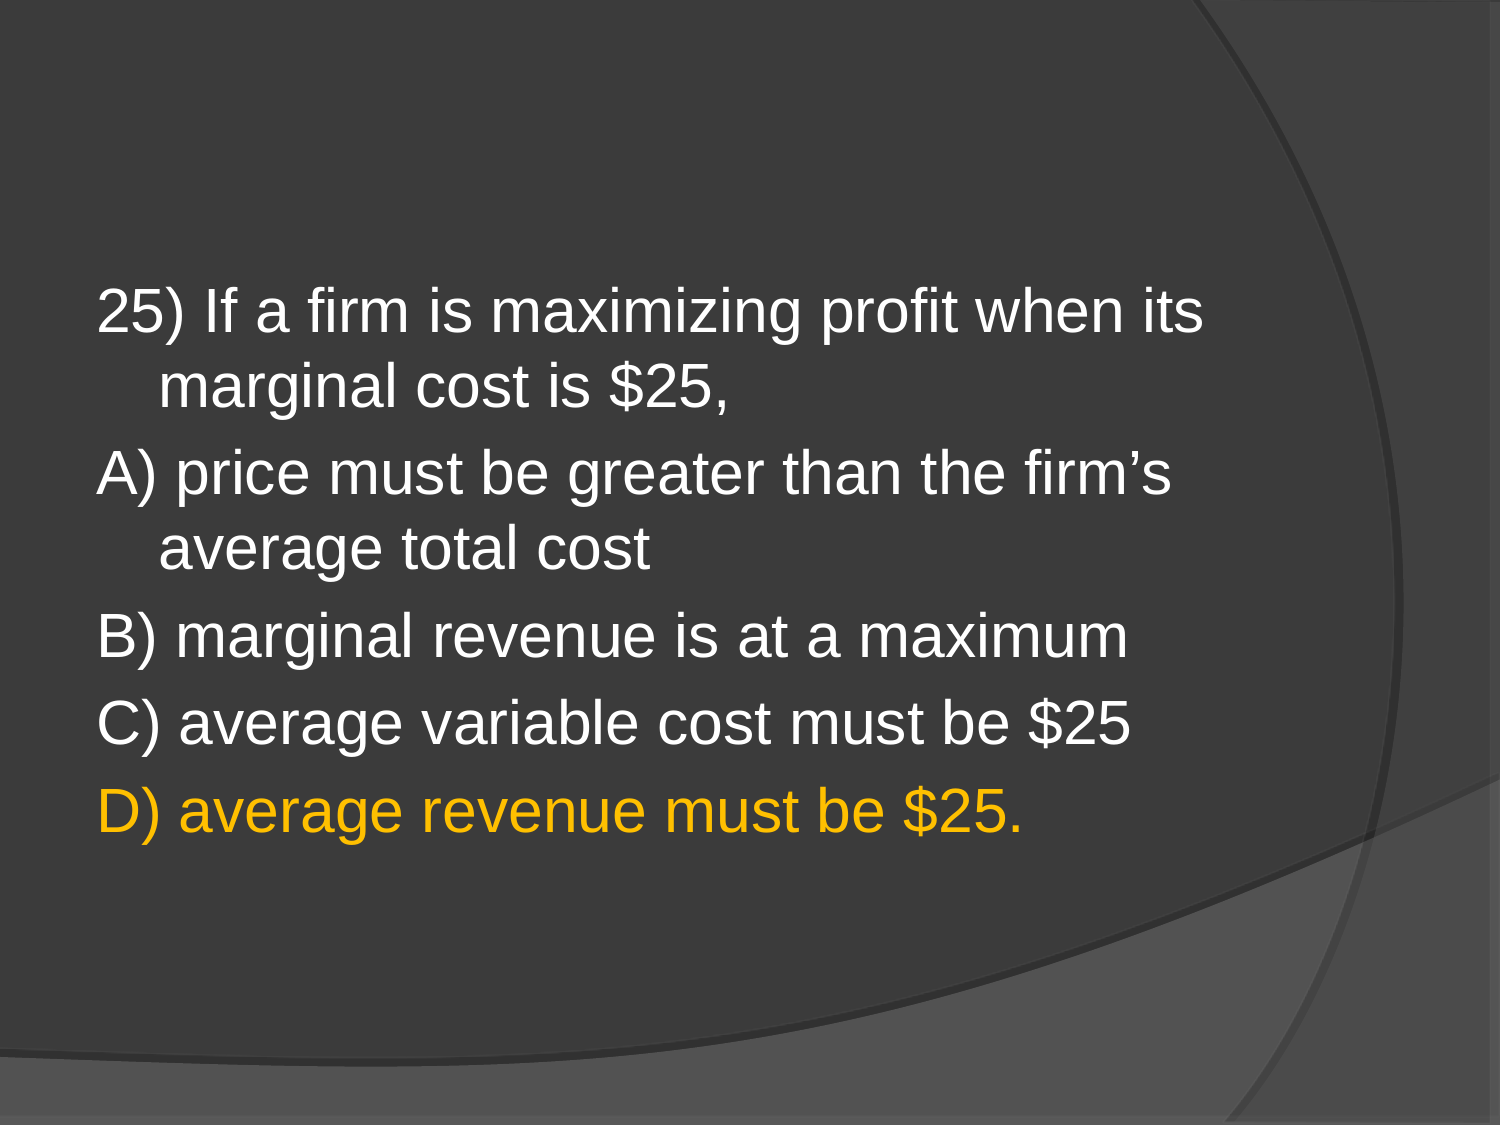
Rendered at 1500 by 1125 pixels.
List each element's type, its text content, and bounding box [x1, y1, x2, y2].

list 25) If a firm is maximizing profit when its marginal cost is $25, A) price must be greater than the firm’s average total cost B) marginal revenue is at a maximum C) average variable cost must be $25 D) average revenue must be $25. [75, 262, 1300, 1005]
